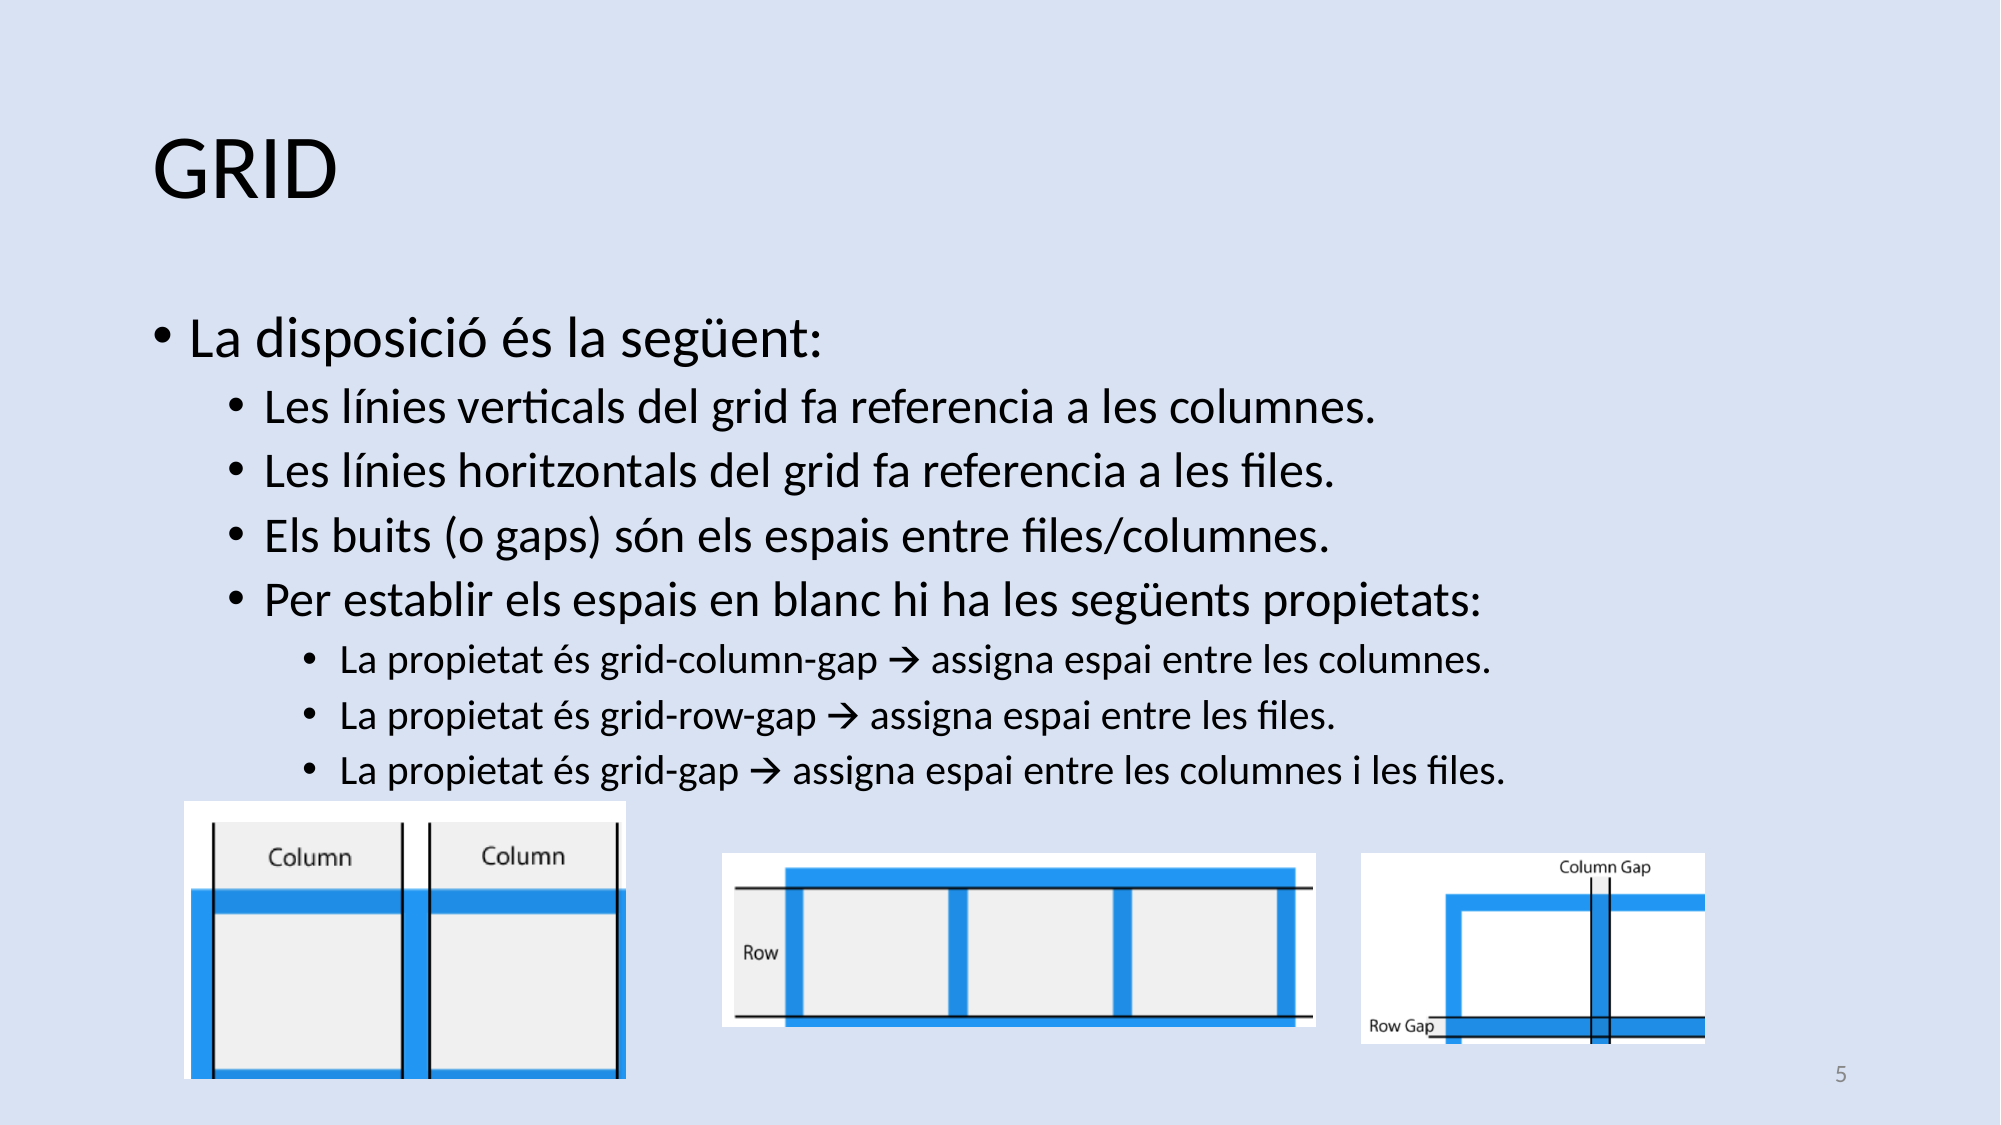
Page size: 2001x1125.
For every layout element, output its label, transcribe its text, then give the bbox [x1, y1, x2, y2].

picture [722, 853, 1316, 1027]
list La disposició és la següent: Les línies verticals del grid fa referencia a les columnes. Les línies horitzontals del grid fa referencia a les files. Els buits (o gaps) són els espais entre files/columnes. Per establir els espais en blanc hi ha les següents propietats: La propietat és grid-column-gap 🡪 assigna espai entre les columnes. La propietat és grid-row-gap 🡪 assigna espai entre les files. La propietat és grid-gap 🡪 assigna espai entre les columnes i les files. [137, 299, 1863, 1014]
picture [1361, 853, 1705, 1044]
title GRID [137, 59, 1863, 278]
slide_number <number> [1412, 1042, 1863, 1103]
picture [184, 801, 626, 1079]
